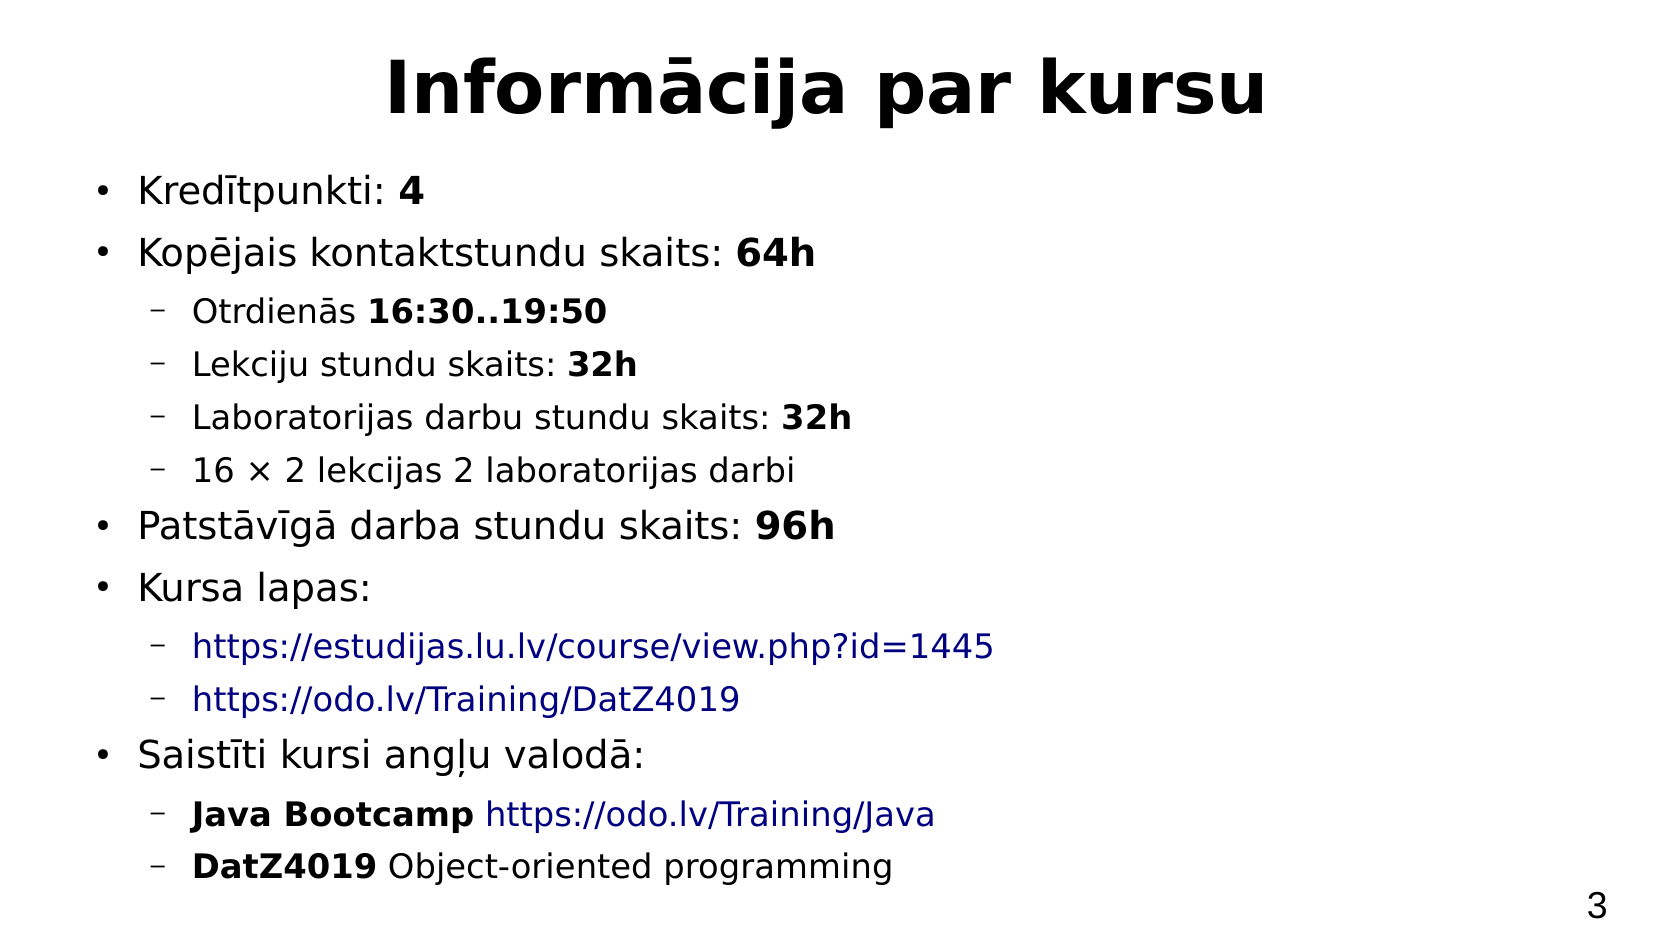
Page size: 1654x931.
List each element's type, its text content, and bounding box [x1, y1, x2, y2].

list Kredītpunkti: 4 Kopējais kontaktstundu skaits: 64h Otrdienās 16:30..19:50 Lekciju stundu skaits: 32h Laboratorijas darbu stundu skaits: 32h 16 × 2 lekcijas 2 laboratorijas darbi Patstāvīgā darba stundu skaits: 96h Kursa lapas: https://estudijas.lu.lv/course/view.php?id=1445 https://odo.lv/Training/DatZ4019 Saistīti kursi angļu valodā: Java Bootcamp https://odo.lv/Training/Java DatZ4019 Object-oriented programming [82, 168, 1538, 889]
title Informācija par kursu [82, 34, 1571, 144]
